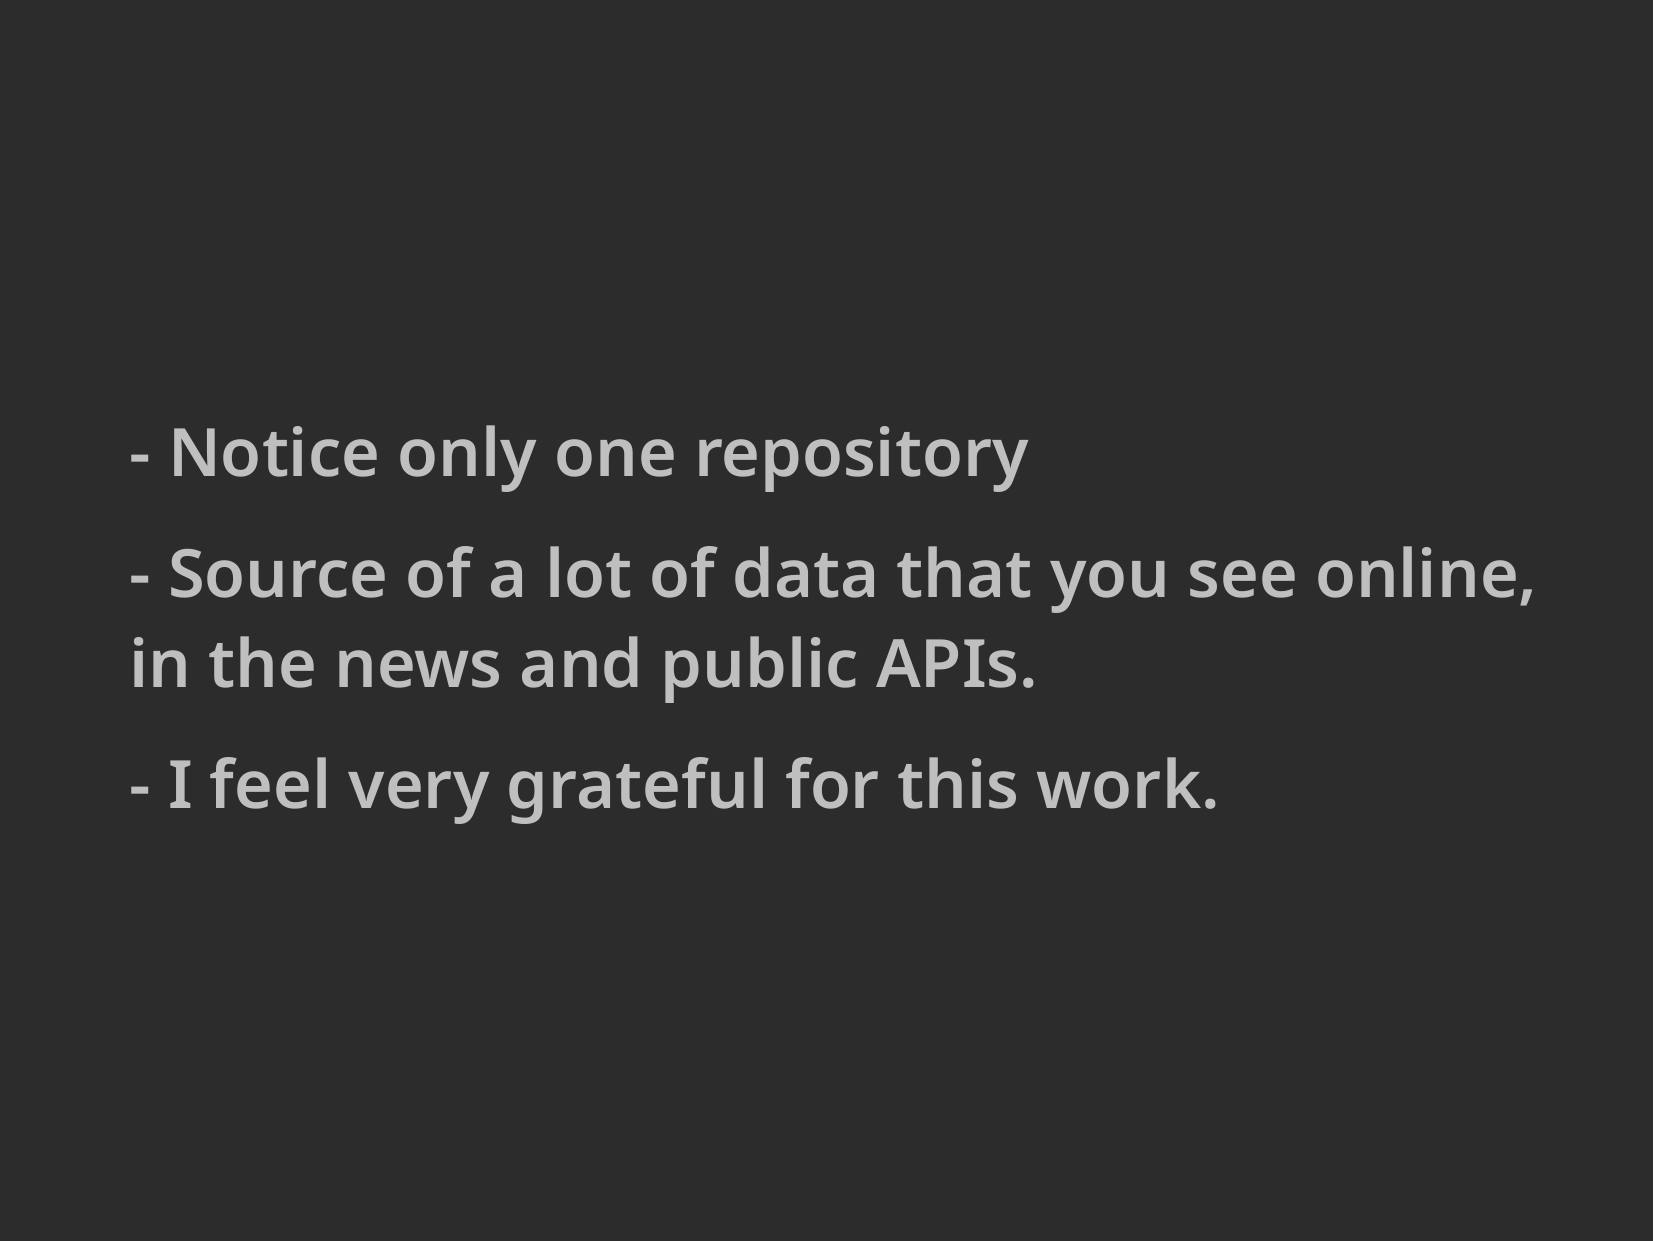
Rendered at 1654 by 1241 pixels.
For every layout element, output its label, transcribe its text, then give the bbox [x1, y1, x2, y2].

list - Notice only one repository - Source of a lot of data that you see online, in the news and public APIs. - I feel very grateful for this work. [58, 405, 1594, 856]
